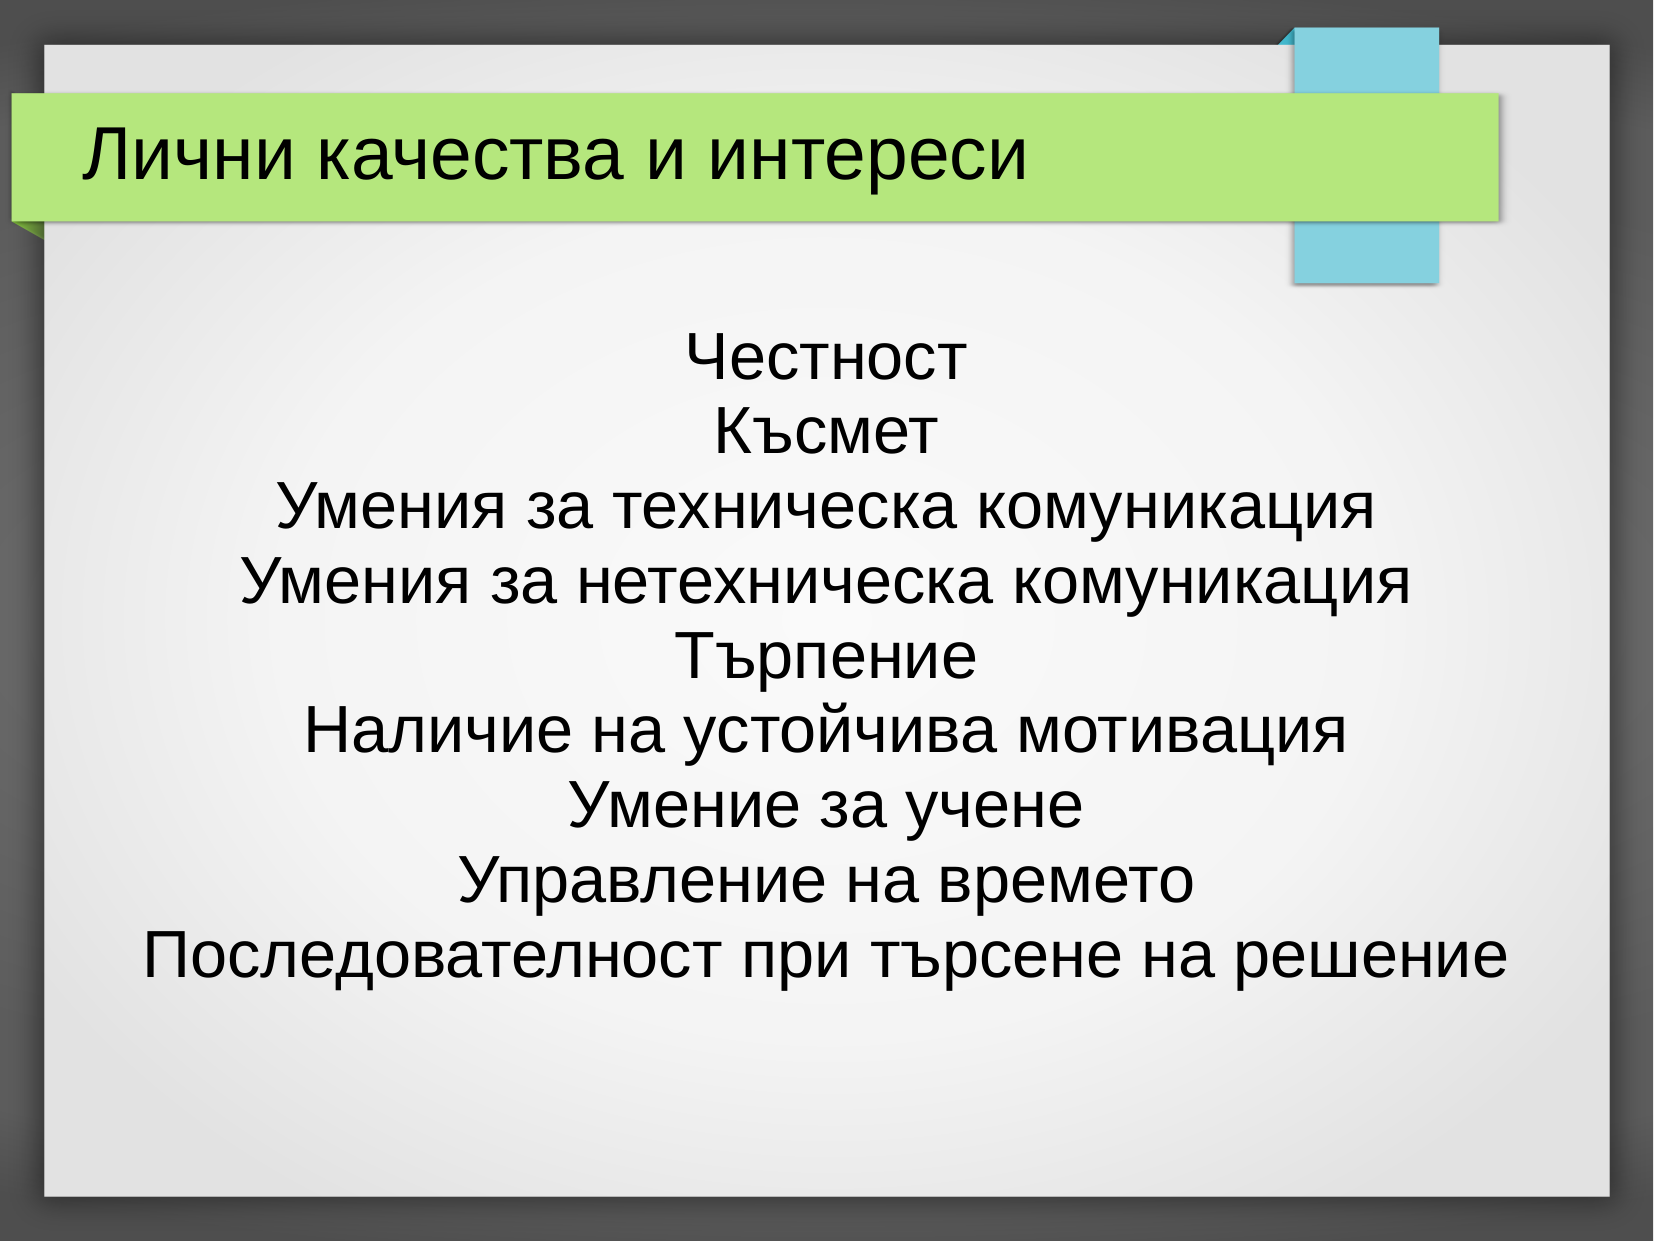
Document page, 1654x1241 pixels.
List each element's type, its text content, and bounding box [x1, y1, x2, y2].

title Лични качества и интереси [82, 94, 1264, 213]
subtitle Честност Късмет Умения за техническа комуникация Умения за нетехническа комуникация Търпение Наличие на устойчива мотивация Умение за учене Управление на времето Последователност при търсене на решение [82, 295, 1571, 1015]
picture [0, 0, 1654, 1241]
